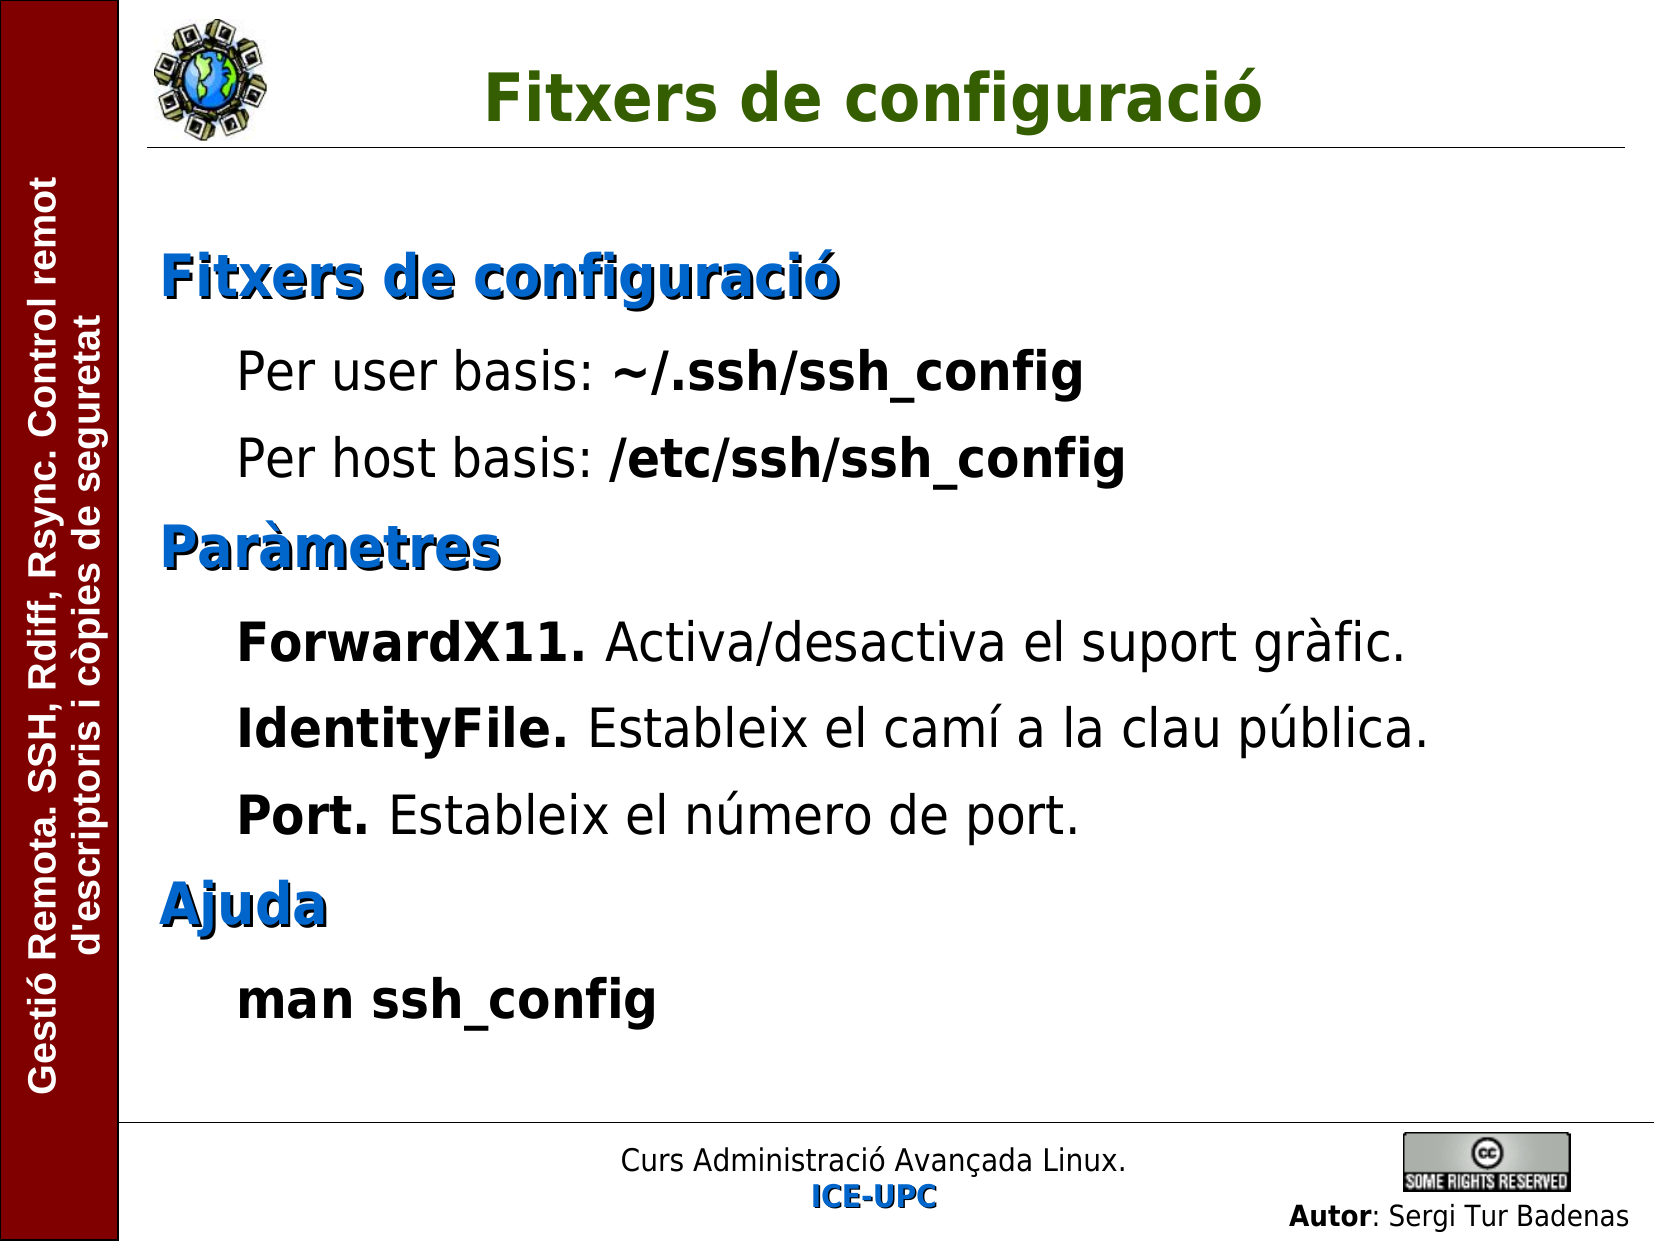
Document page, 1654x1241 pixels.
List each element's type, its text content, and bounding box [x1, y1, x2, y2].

picture [1403, 1132, 1571, 1192]
picture [154, 19, 268, 49]
list Fitxers de configuració Per user basis: ~/.ssh/ssh_config Per host basis: /etc/ssh/ssh_config Paràmetres ForwardX11. Activa/desactiva el suport gràfic. IdentityFile. Estableix el camí a la clau pública. Port. Estableix el número de port. Ajuda man ssh_config [141, 242, 1630, 1093]
title Fitxers de configuració [129, 49, 1619, 148]
